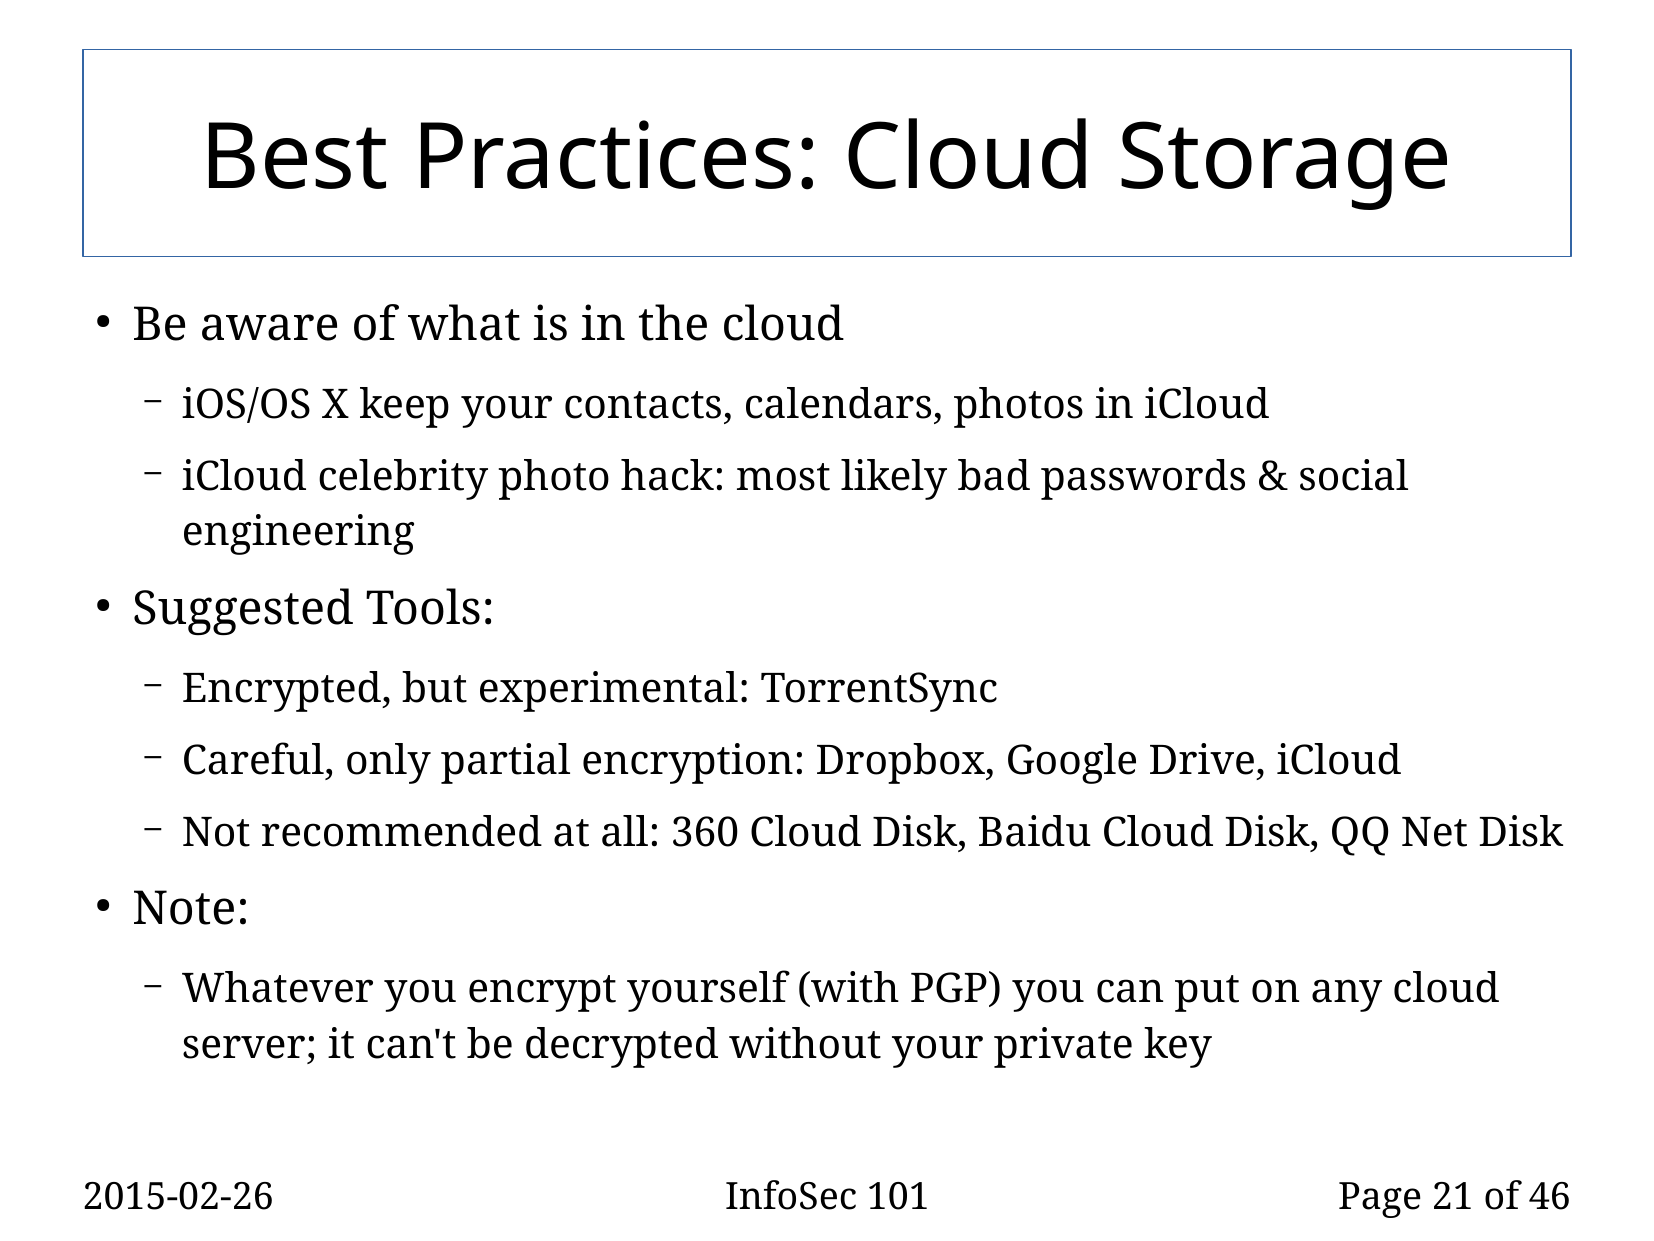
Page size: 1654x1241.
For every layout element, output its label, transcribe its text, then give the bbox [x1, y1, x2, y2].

list Be aware of what is in the cloud iOS/OS X keep your contacts, calendars, photos in iCloud iCloud celebrity photo hack: most likely bad passwords & social engineering Suggested Tools: Encrypted, but experimental: TorrentSync Careful, only partial encryption: Dropbox, Google Drive, iCloud Not recommended at all: 360 Cloud Disk, Baidu Cloud Disk, QQ Net Disk Note: Whatever you encrypt yourself (with PGP) you can put on any cloud server; it can't be decrypted without your private key [82, 290, 1571, 1126]
title Best Practices: Cloud Storage [82, 49, 1571, 257]
